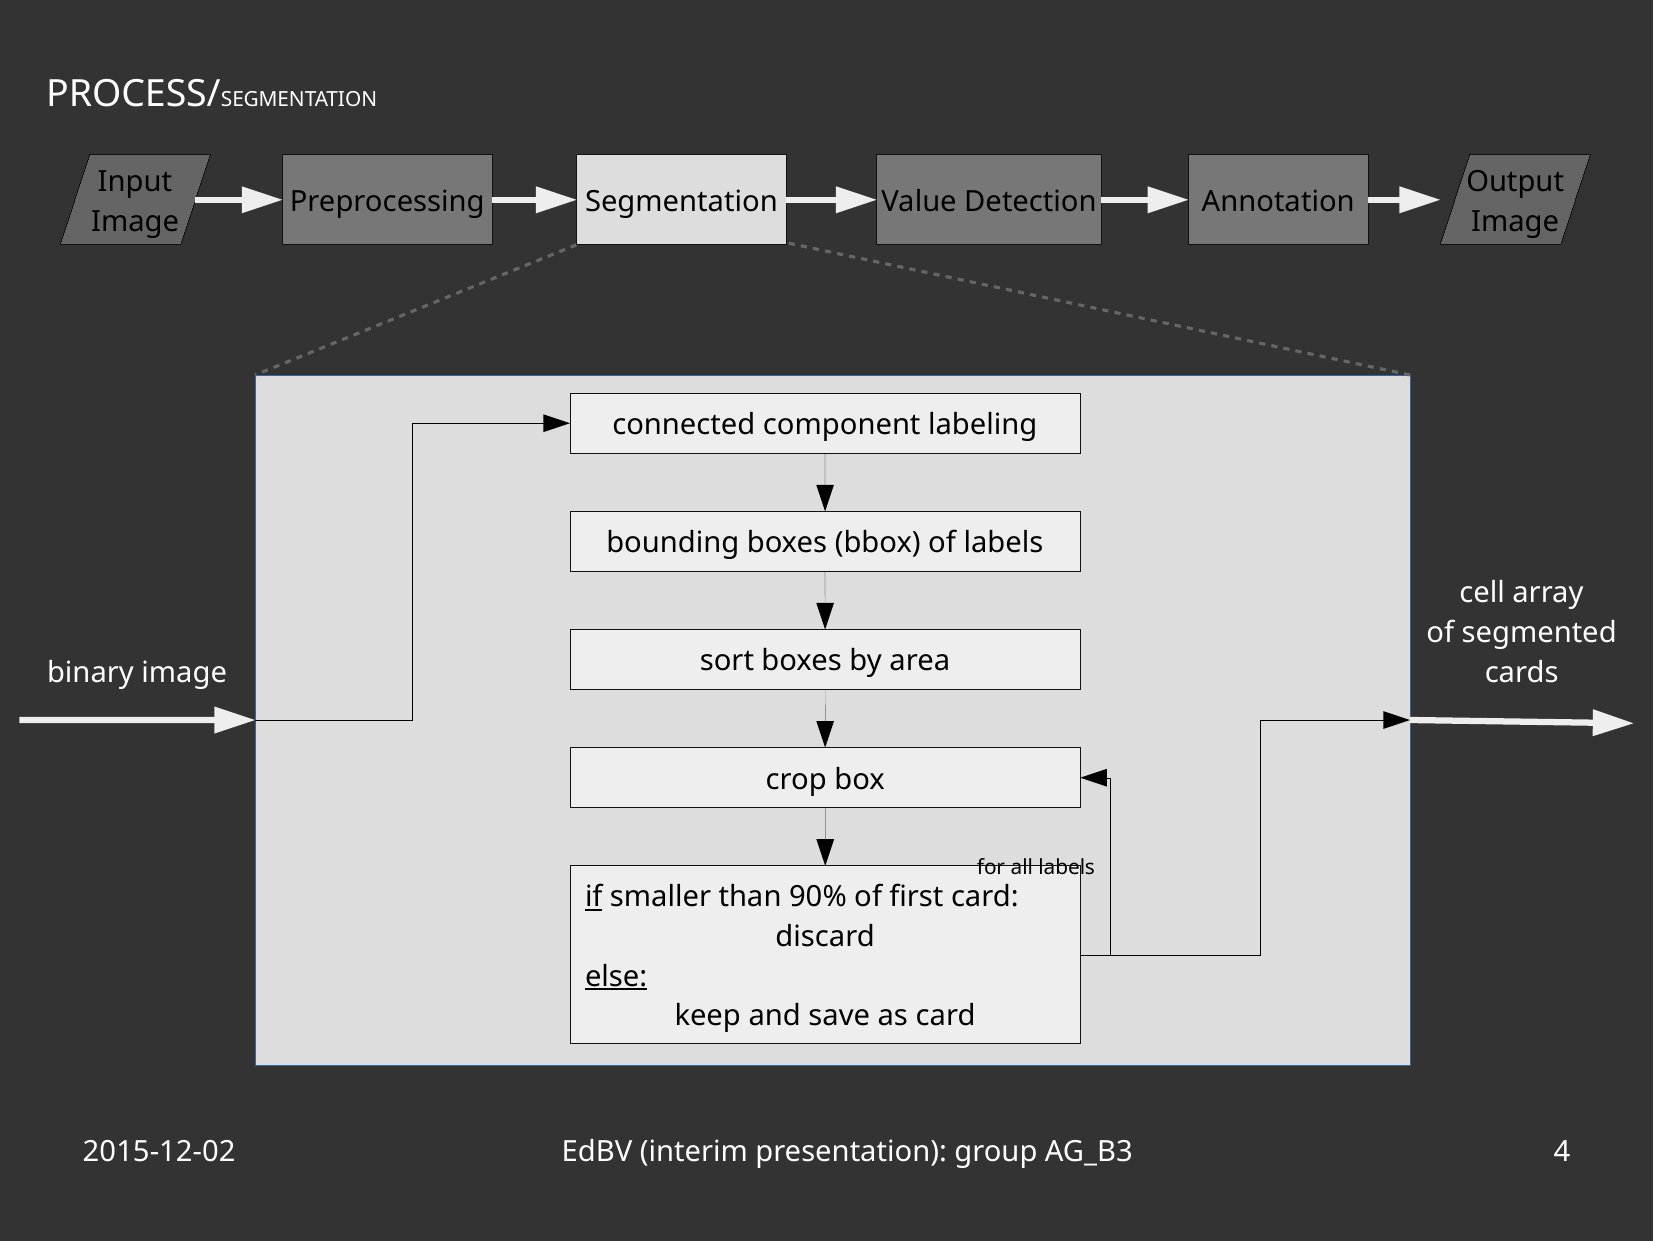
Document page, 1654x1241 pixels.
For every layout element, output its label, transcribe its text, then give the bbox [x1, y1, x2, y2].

text_box PROCESS/SEGMENTATION [31, 59, 394, 130]
text_box Preprocessing [282, 154, 493, 245]
text_box Segmentation [576, 154, 787, 245]
text_box sort boxes by area [570, 629, 1081, 690]
text_box Input Image [60, 154, 211, 245]
text_box Annotation [1188, 154, 1369, 245]
text_box Output Image [1440, 154, 1591, 245]
text_box connected component labeling [570, 393, 1081, 454]
text_box if smaller than 90% of first card: discard else: keep and save as card [570, 865, 1081, 1044]
text_box [255, 424, 1411, 1066]
text_box [826, 779, 1110, 955]
text_box bounding boxes (bbox) of labels [570, 511, 1081, 572]
text_box Value Detection [876, 154, 1102, 245]
text_box [255, 375, 1411, 955]
text_box crop box [570, 747, 1081, 808]
